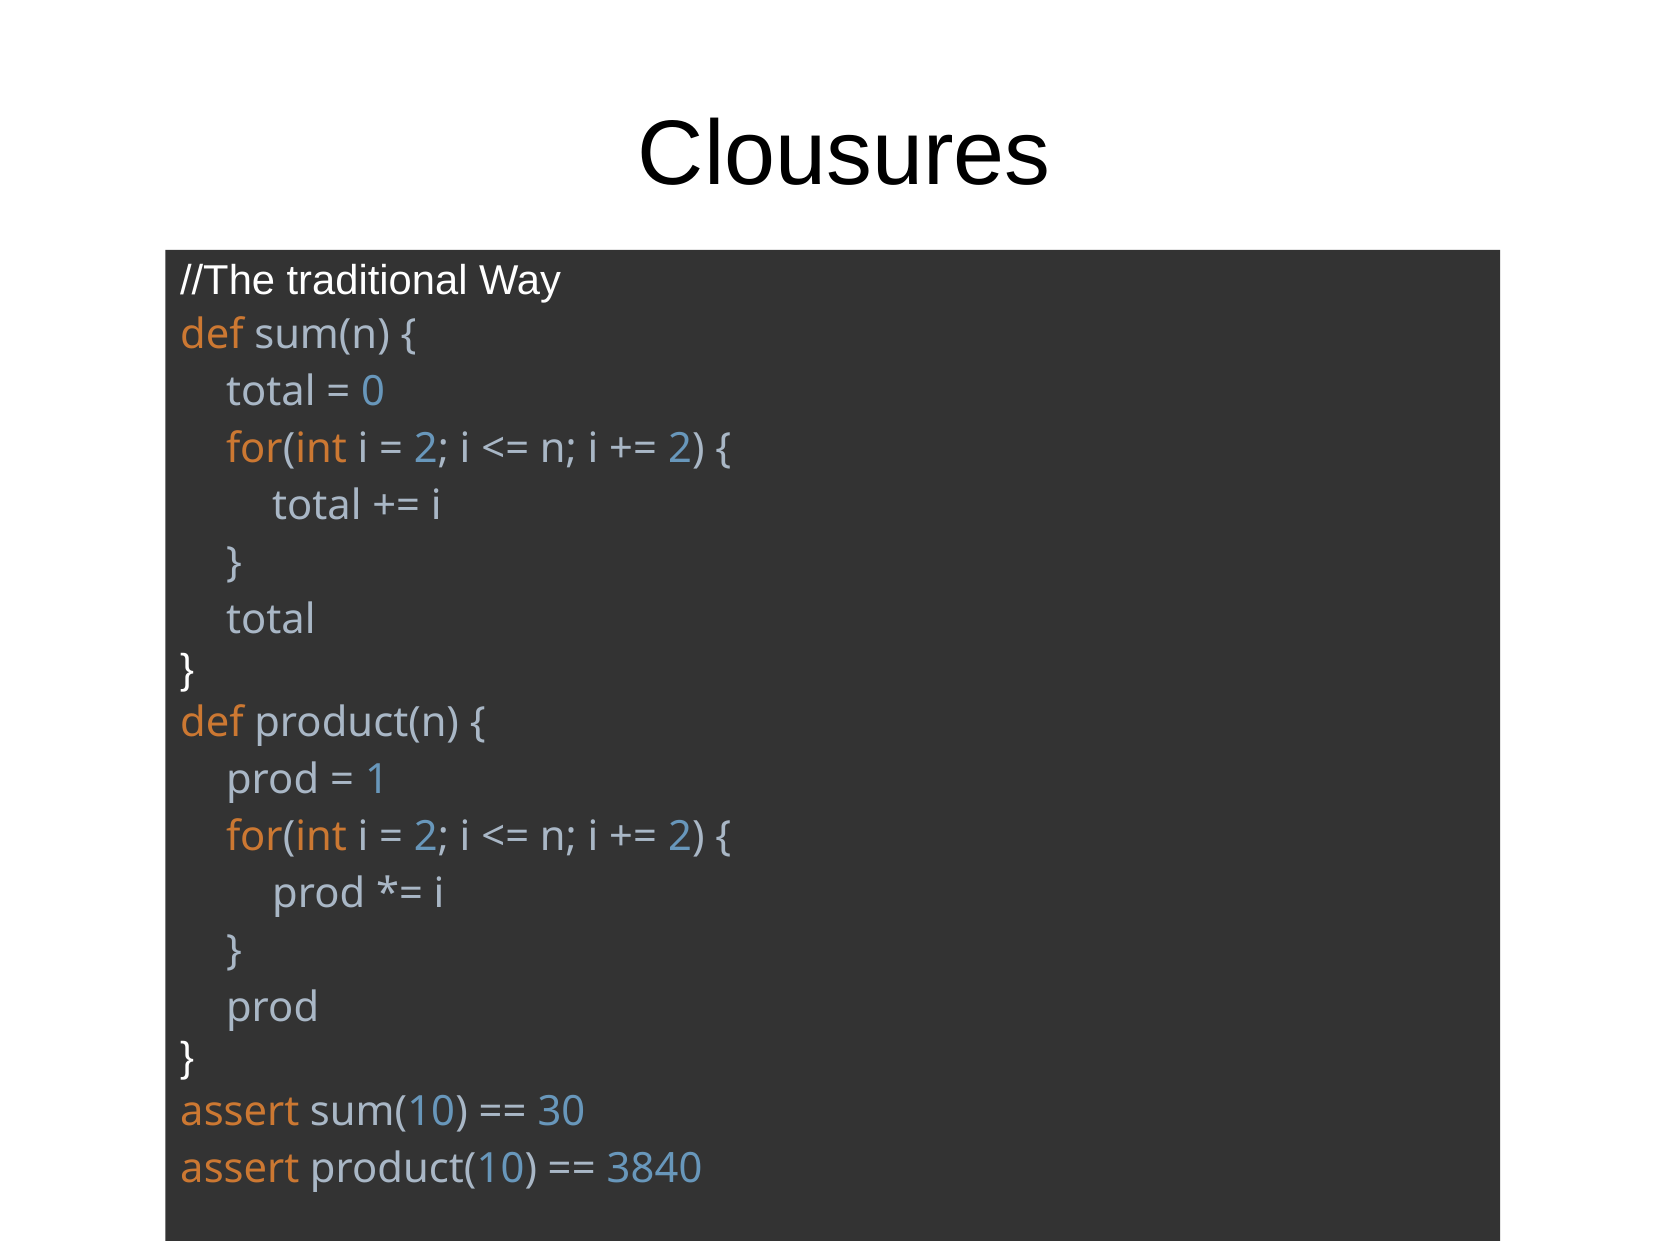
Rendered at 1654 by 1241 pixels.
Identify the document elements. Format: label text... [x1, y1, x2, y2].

title Clousures [82, 49, 1571, 257]
text_box //The traditional Way def sum(n) { total = 0 for(int i = 2; i <= n; i += 2) { total += i } total } def product(n) { prod = 1 for(int i = 2; i <= n; i += 2) { prod *= i } prod } assert sum(10) == 30 assert product(10) == 3840 [165, 249, 1501, 1182]
